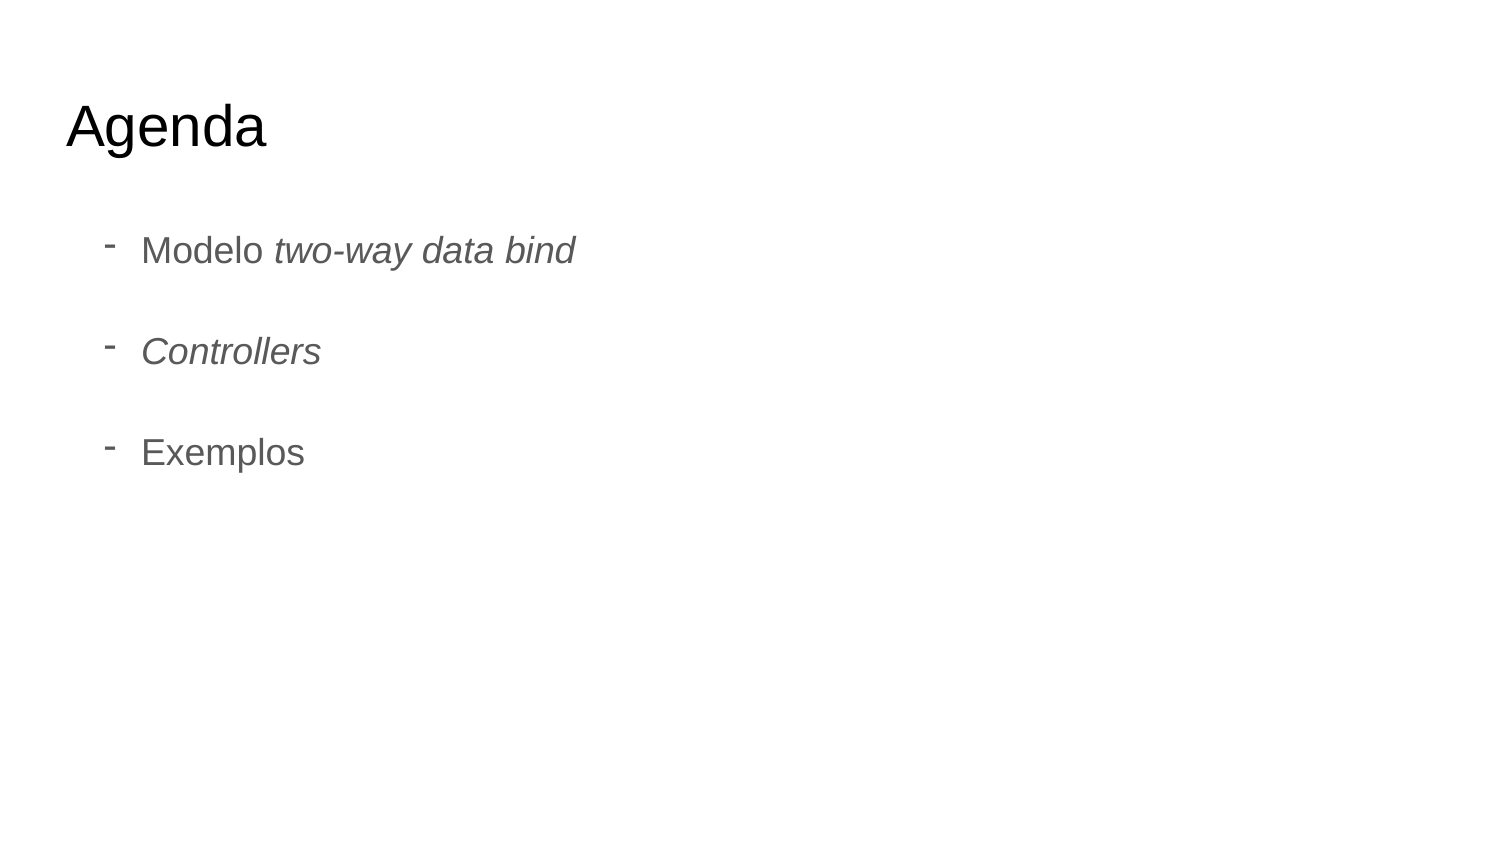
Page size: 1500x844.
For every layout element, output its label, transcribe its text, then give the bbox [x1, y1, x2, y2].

title Agenda [51, 72, 1449, 167]
list Modelo two-way data bind Controllers Exemplos [51, 189, 1449, 750]
